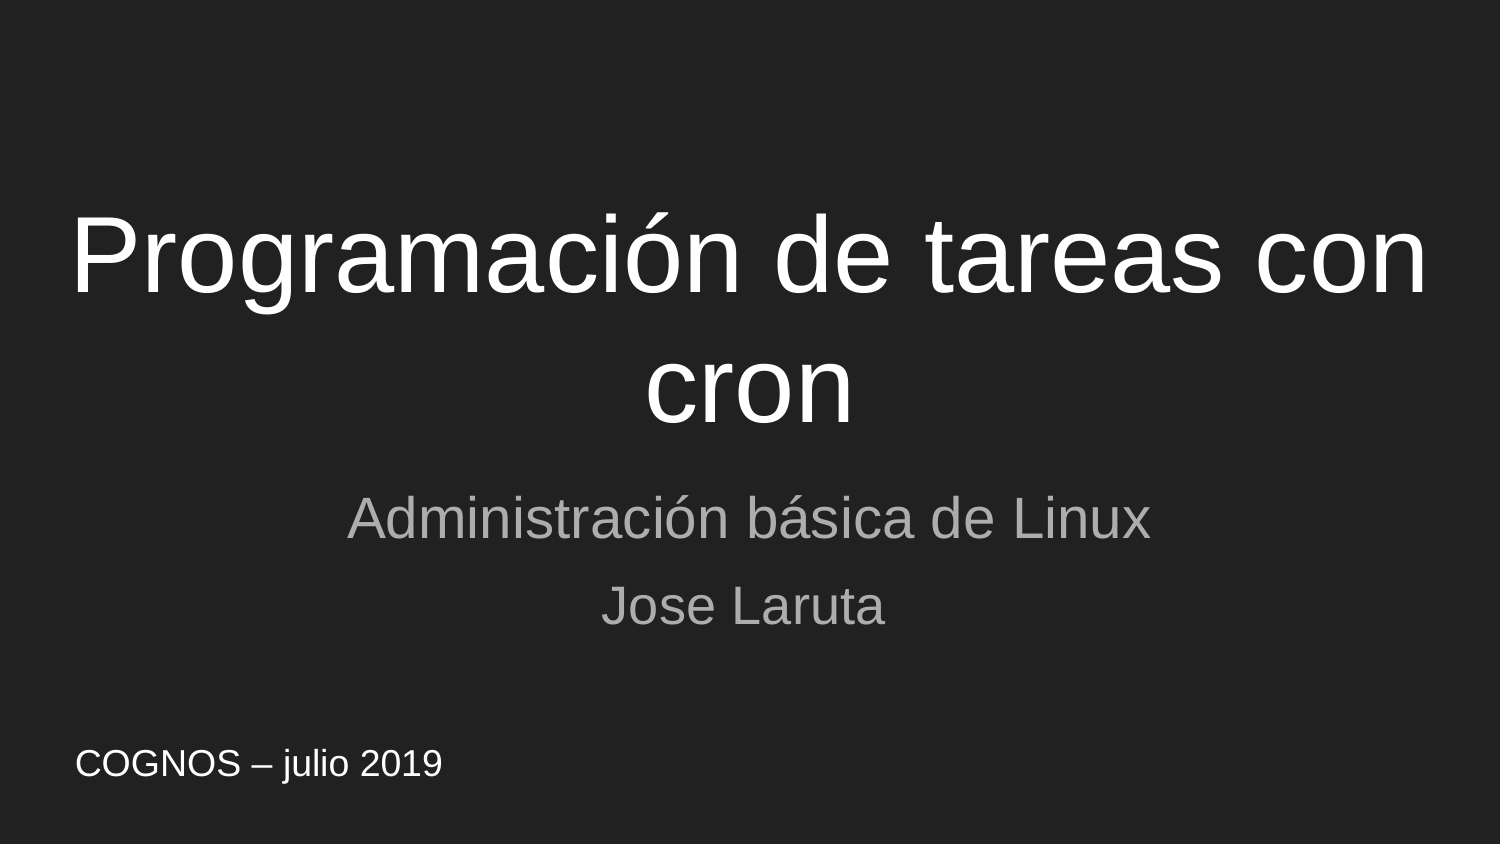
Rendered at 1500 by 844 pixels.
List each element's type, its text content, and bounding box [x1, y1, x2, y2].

text_box Jose Laruta [45, 555, 1443, 685]
text_box COGNOS – julio 2019 [60, 735, 1441, 792]
title Programación de tareas con cron [51, 122, 1449, 459]
subtitle Administración básica de Linux [51, 464, 1449, 595]
